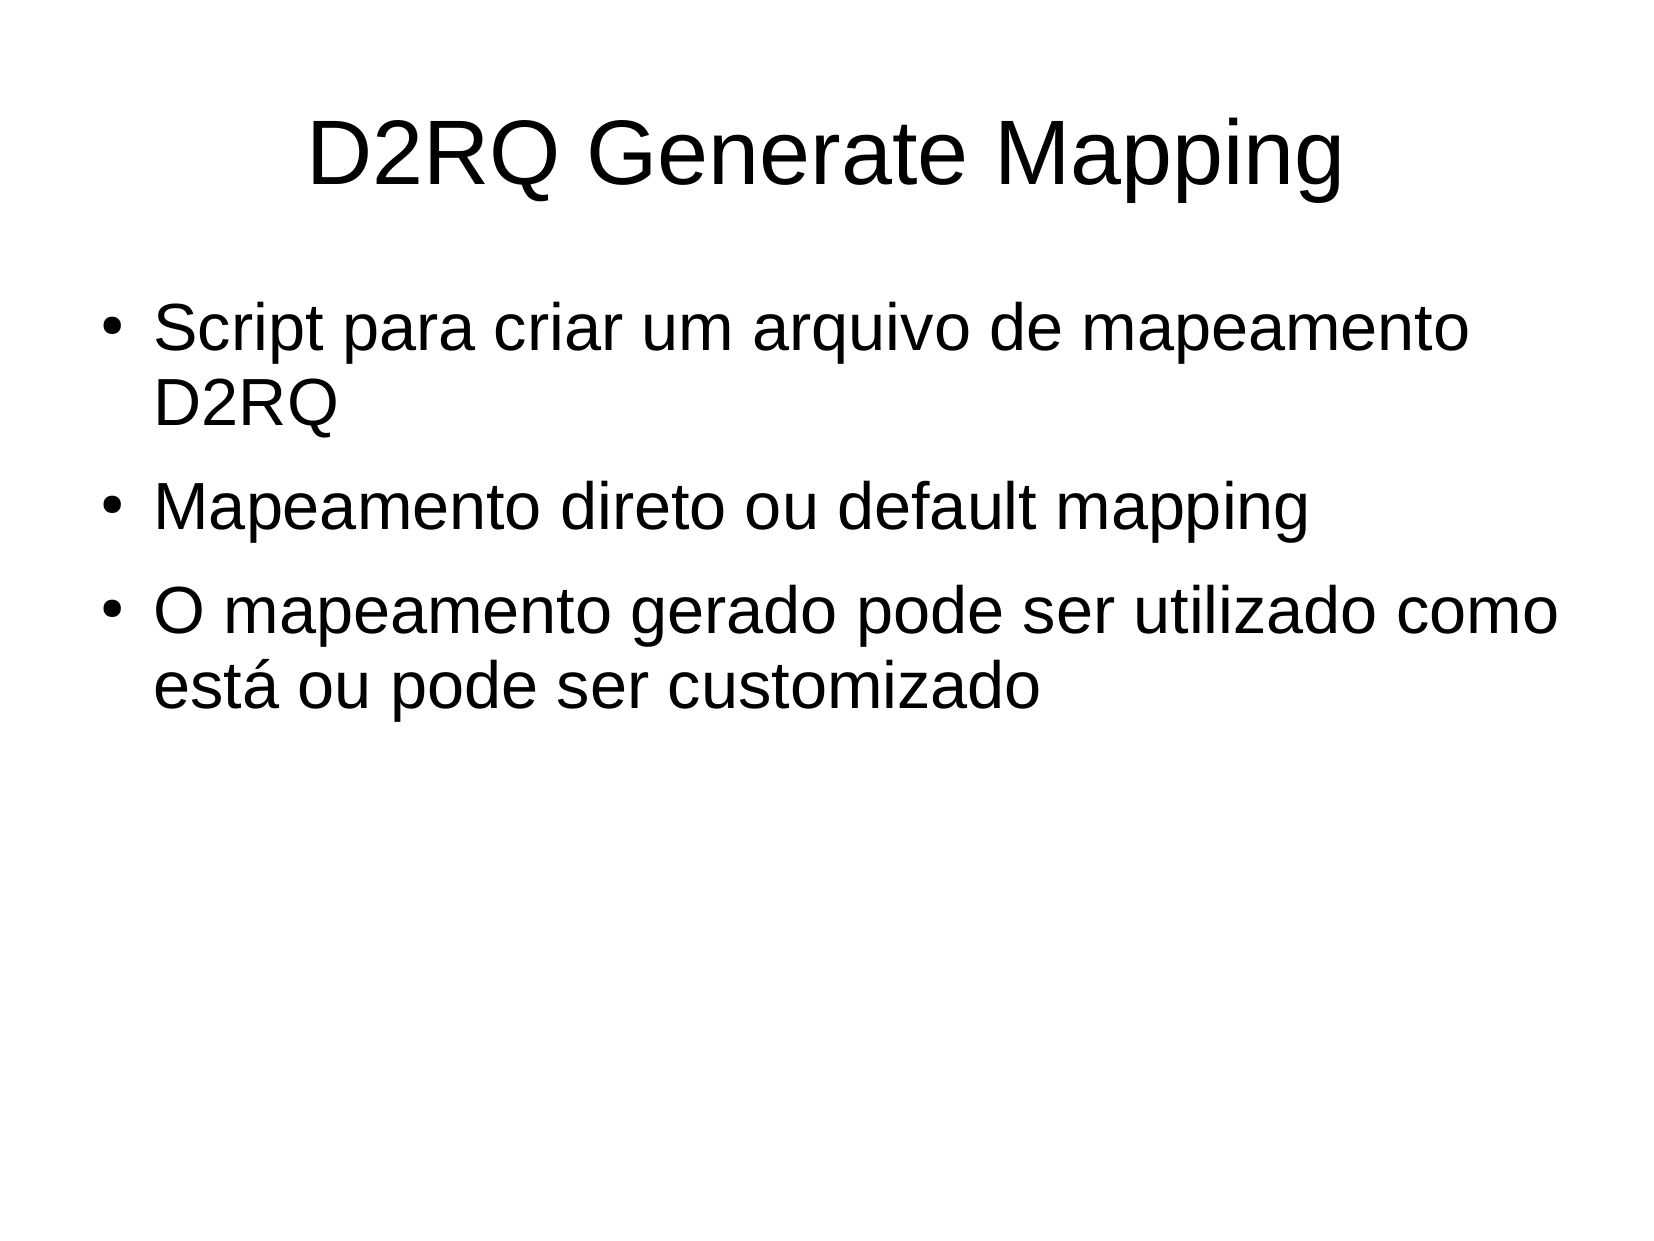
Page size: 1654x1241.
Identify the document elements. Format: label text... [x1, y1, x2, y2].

title D2RQ Generate Mapping [82, 56, 1571, 250]
list Script para criar um arquivo de mapeamento D2RQ Mapeamento direto ou default mapping O mapeamento gerado pode ser utilizado como está ou pode ser customizado [82, 290, 1571, 1094]
